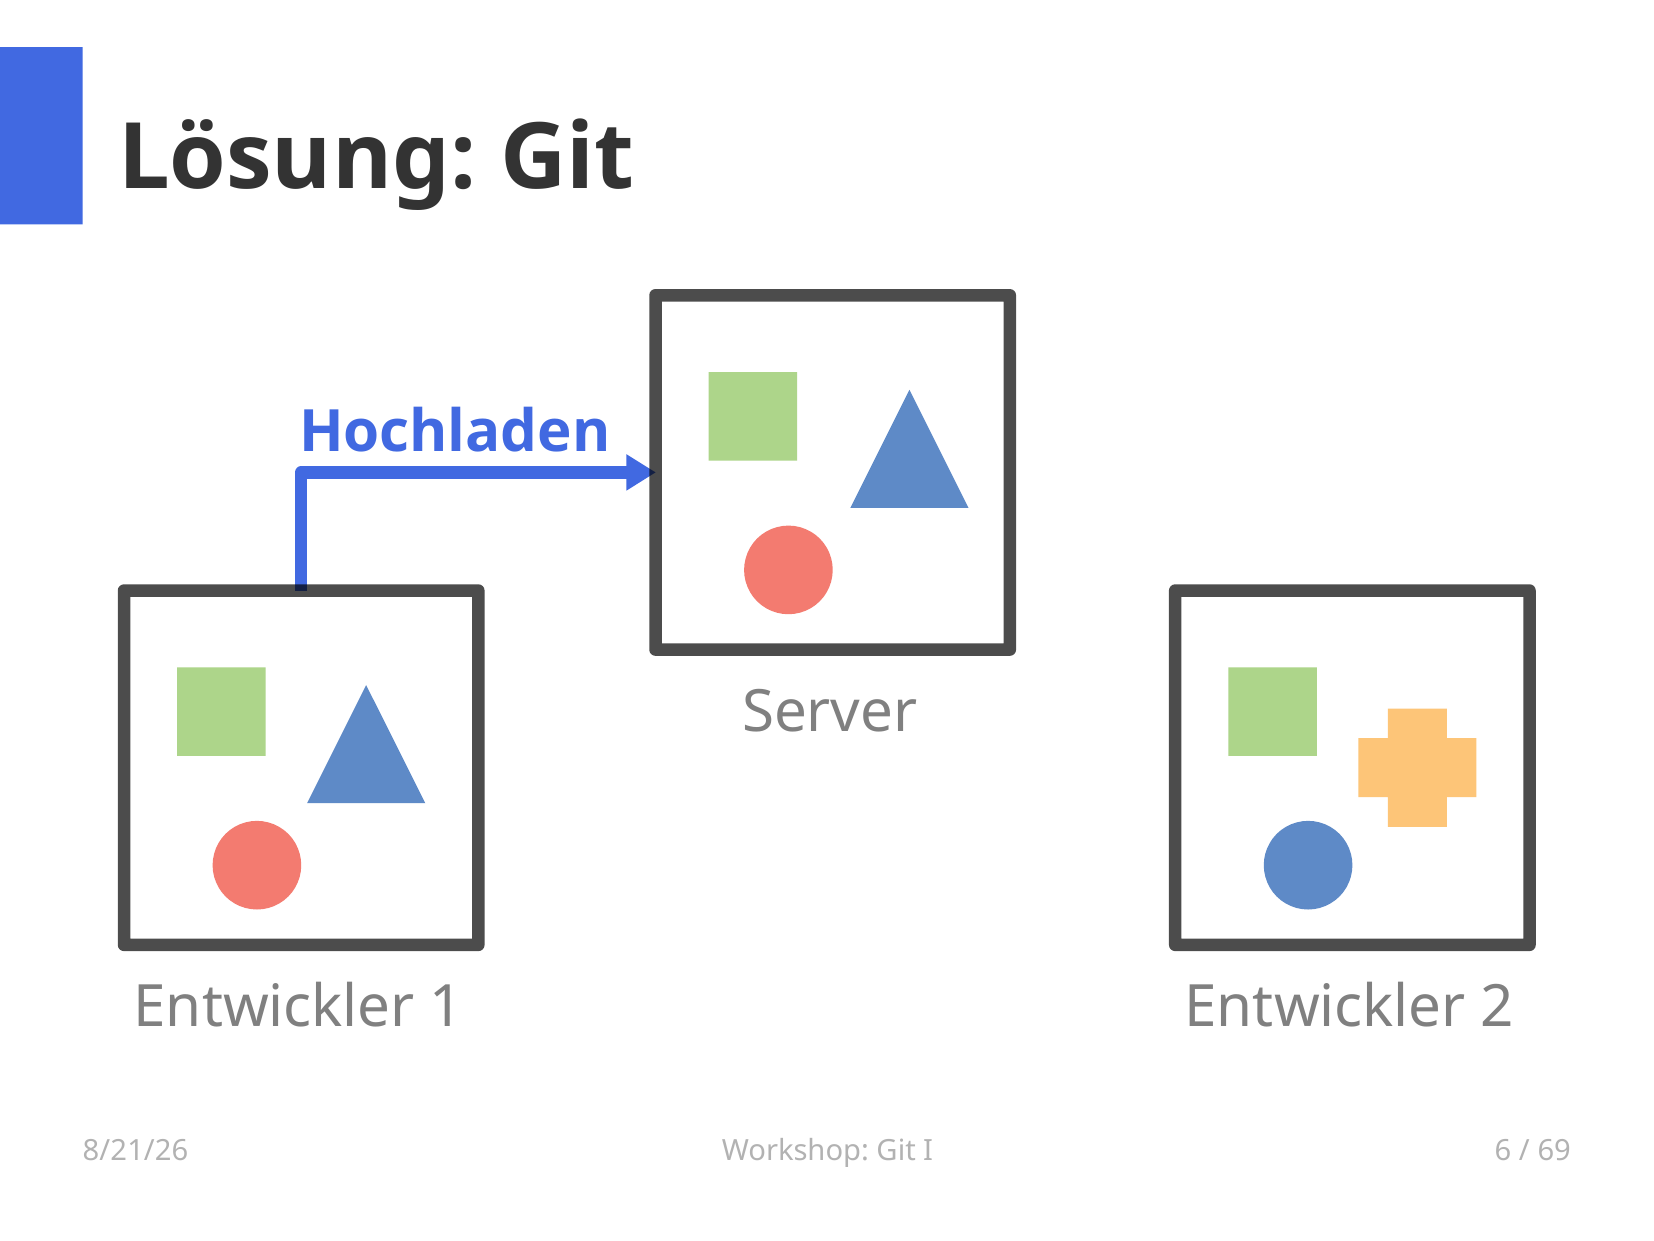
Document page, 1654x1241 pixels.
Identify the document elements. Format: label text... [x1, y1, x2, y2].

text_box [212, 820, 302, 910]
text_box [1263, 820, 1353, 910]
text_box [850, 389, 969, 508]
text_box Hochladen [283, 342, 626, 516]
text_box [177, 667, 266, 756]
text_box [744, 525, 833, 615]
text_box Server [649, 649, 1010, 768]
text_box Entwickler 2 [1169, 944, 1530, 1063]
text_box Entwickler 1 [118, 944, 479, 1063]
text_box [307, 685, 426, 804]
title Lösung: Git [118, 49, 1571, 257]
text_box [1228, 667, 1317, 756]
text_box [708, 372, 798, 461]
text_box [1358, 708, 1477, 827]
